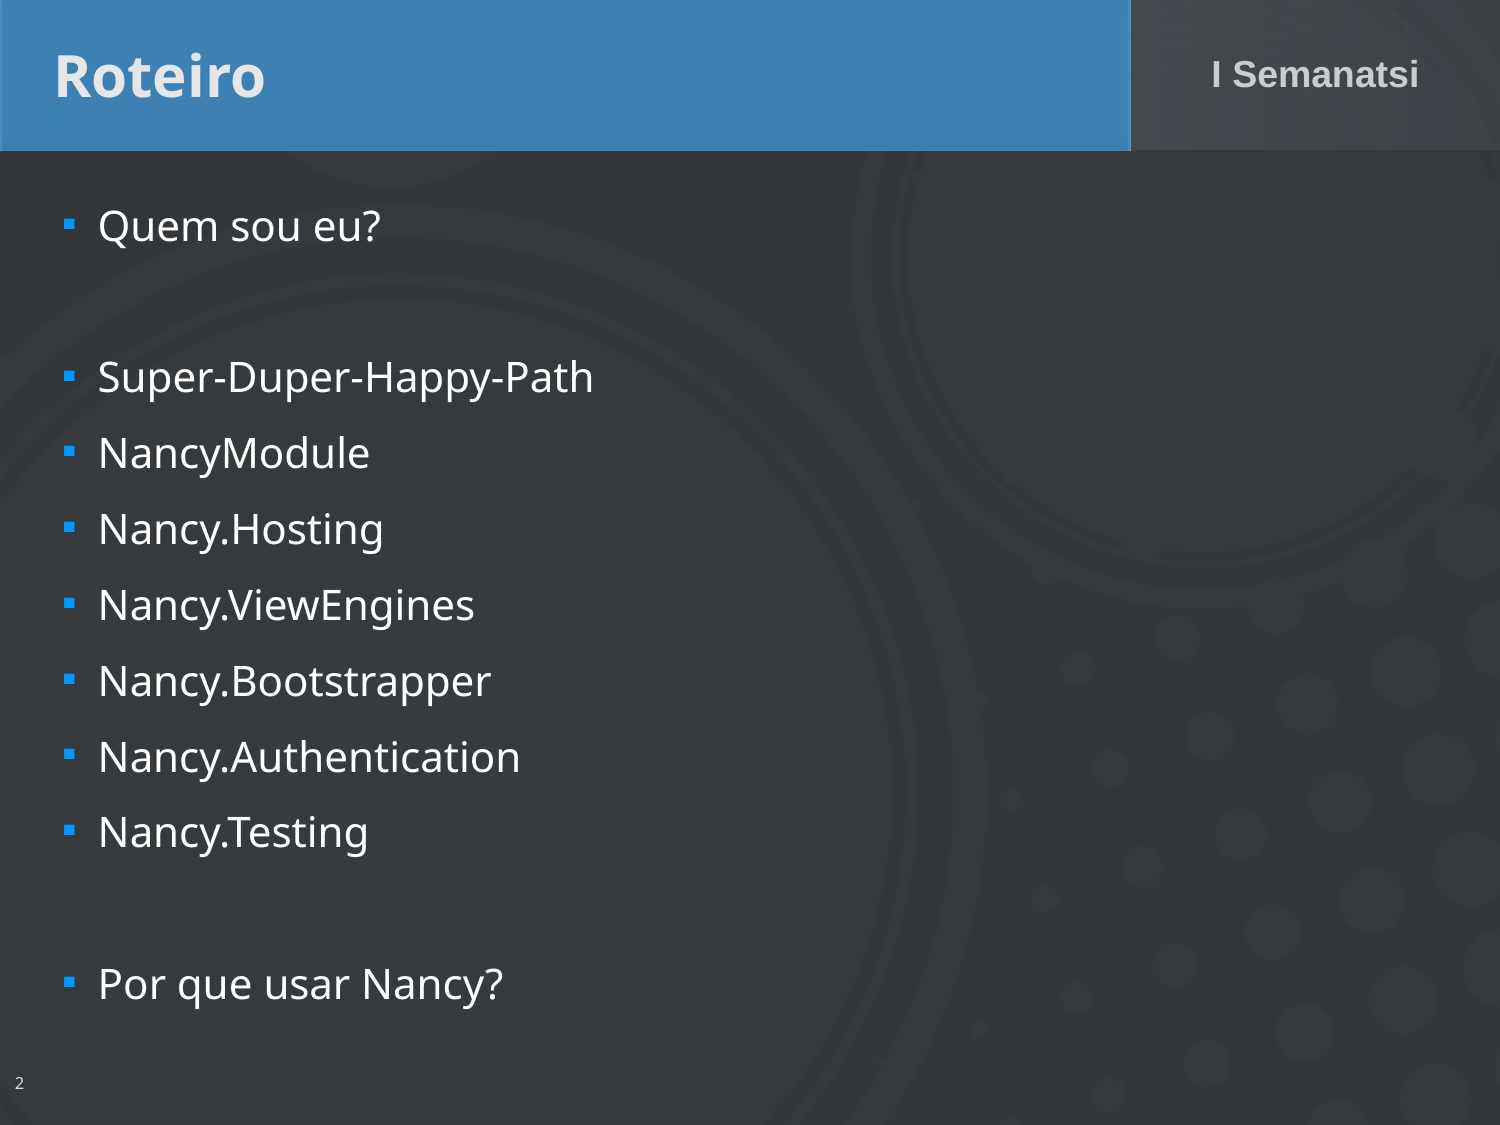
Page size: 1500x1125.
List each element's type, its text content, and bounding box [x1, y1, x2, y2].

list Quem sou eu? Super-Duper-Happy-Path NancyModule Nancy.Hosting Nancy.ViewEngines Nancy.Bootstrapper Nancy.Authentication Nancy.Testing Por que usar Nancy? [53, 196, 1447, 1016]
title Roteiro [53, 0, 1128, 149]
picture [0, 0, 1500, 1125]
